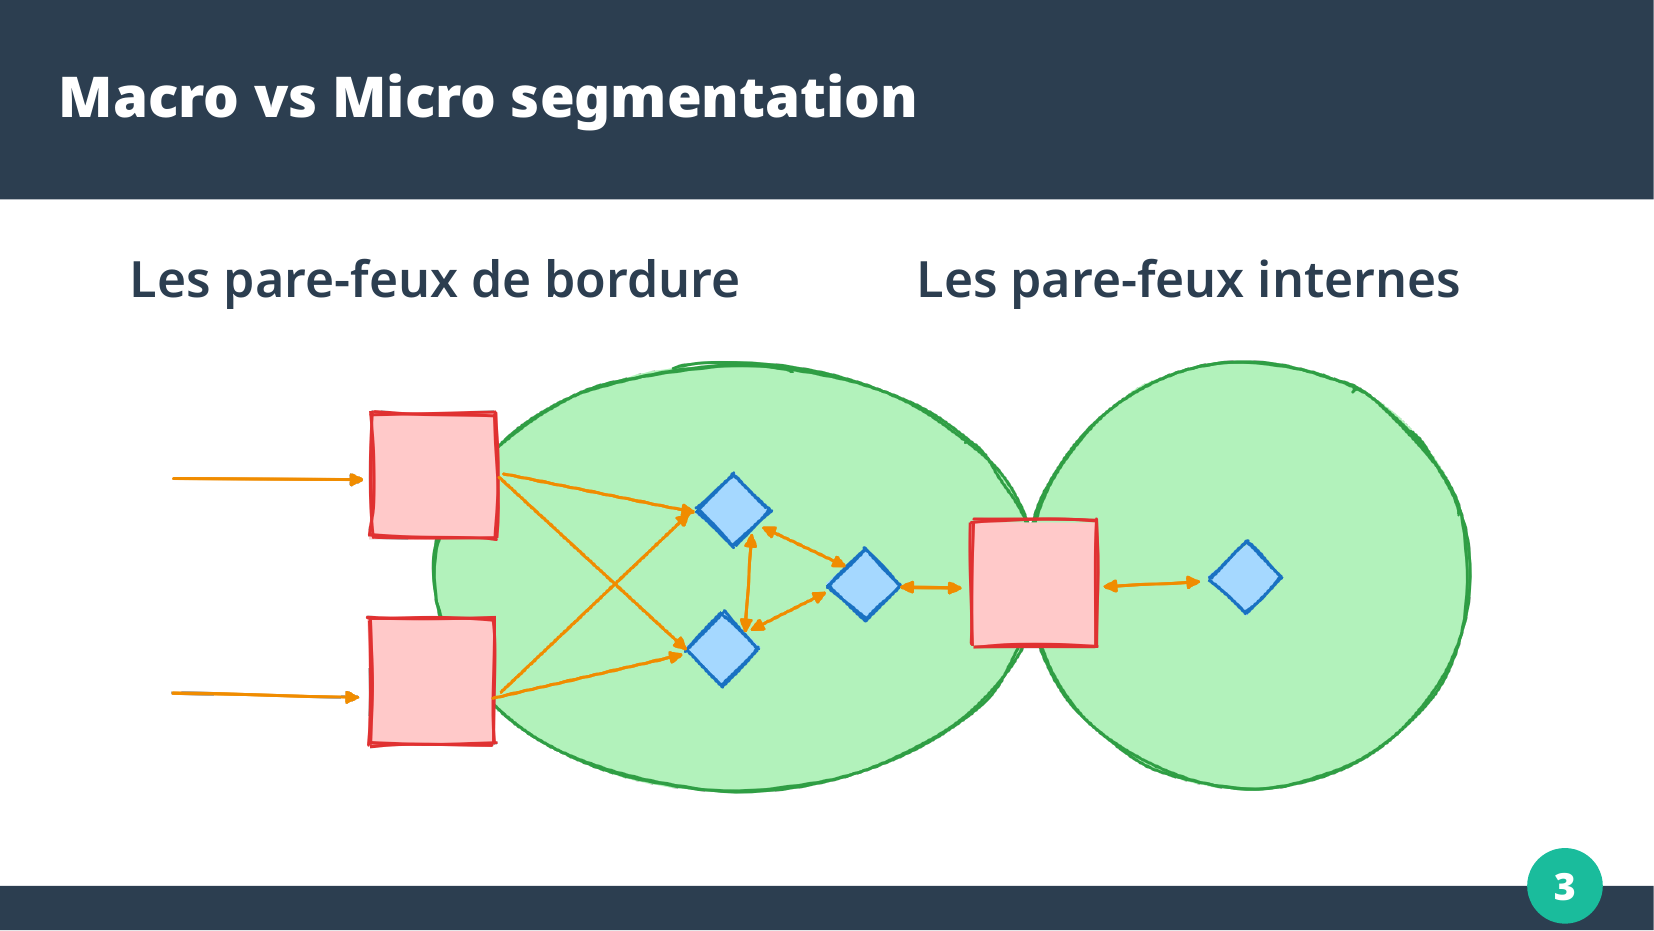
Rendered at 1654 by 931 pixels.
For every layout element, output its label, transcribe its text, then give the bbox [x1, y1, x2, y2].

list Les pare-feux de bordure [59, 243, 809, 864]
list Les pare-feux internes [845, 243, 1596, 864]
title Macro vs Micro segmentation [59, 37, 1595, 155]
picture [165, 354, 1477, 798]
